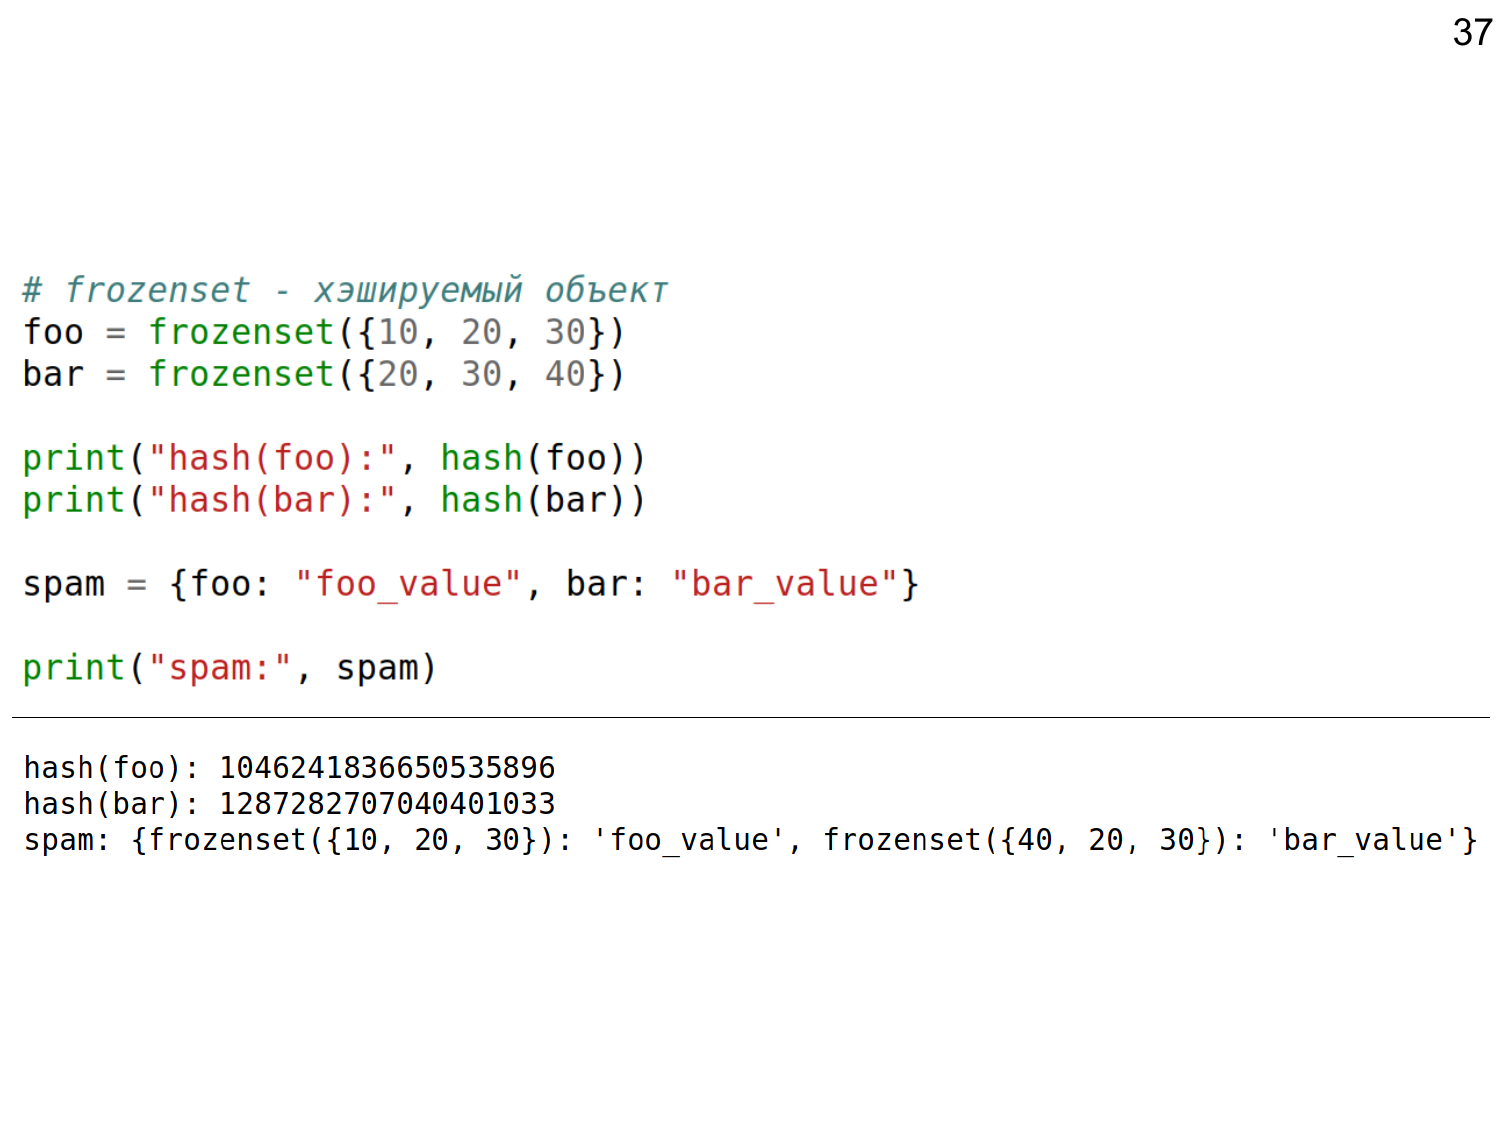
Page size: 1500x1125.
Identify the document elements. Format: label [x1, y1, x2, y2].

picture [12, 747, 1484, 865]
picture [10, 266, 929, 697]
